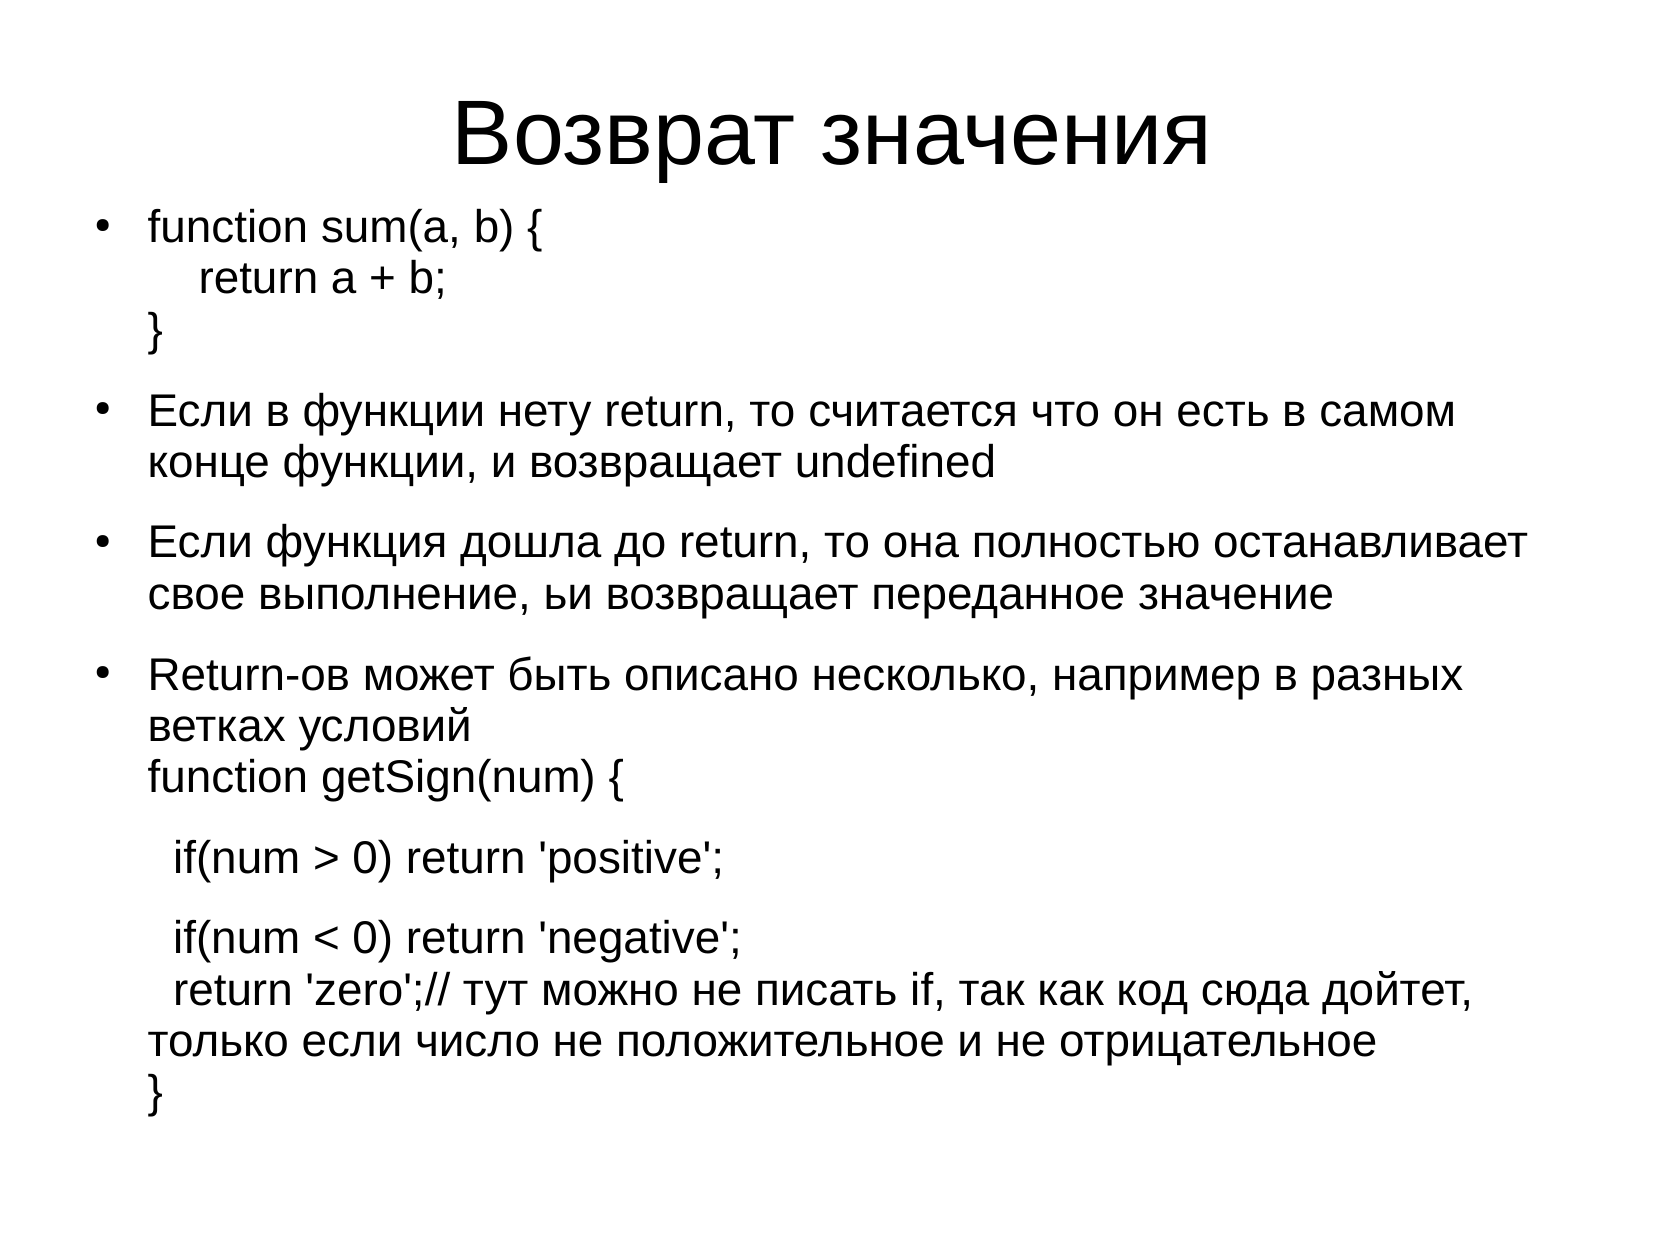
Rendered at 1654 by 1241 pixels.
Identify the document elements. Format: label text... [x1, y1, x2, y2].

title Возврат значения [88, 29, 1577, 237]
list function sum(a, b) { return a + b; } Если в функции нету return, то считается что он есть в самом конце функции, и возвращает undefined Если функция дошла до return, то она полностью останавливает свое выполнение, ьи возвращает переданное значение Return-ов может быть описано несколько, например в разных ветках условий function getSign(num) { if(num > 0) return 'positive'; if(num < 0) return 'negative'; return 'zero';// тут можно не писать if, так как код сюда дойтет, только если число не положительное и не отрицательное } [76, 201, 1565, 1115]
